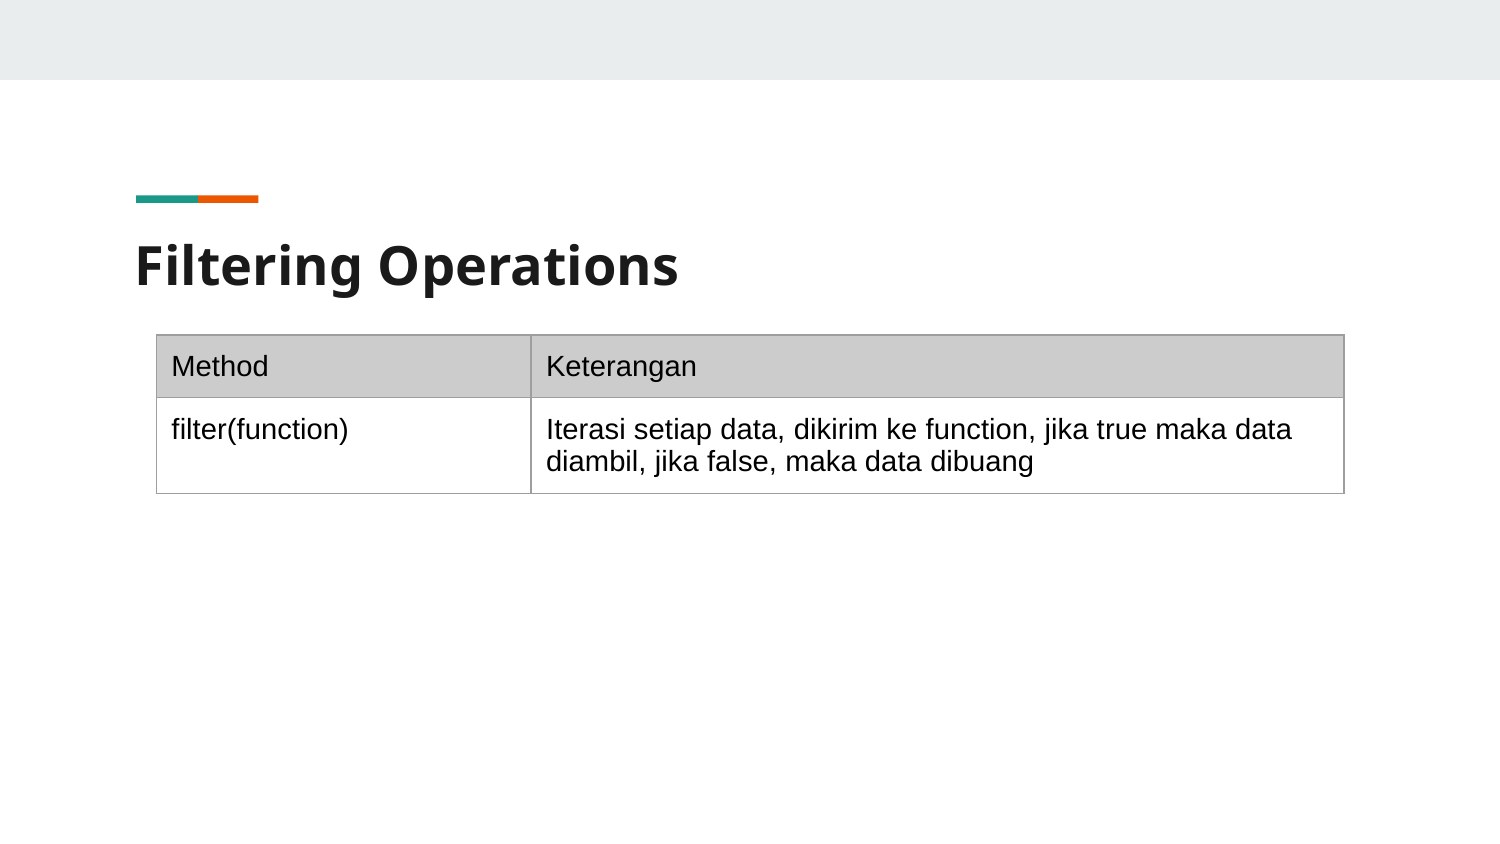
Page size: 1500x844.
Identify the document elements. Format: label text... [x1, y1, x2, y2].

table_cell Iterasi setiap data, dikirim ke function, jika true maka data diambil, jika false, maka data dibuang [532, 398, 1343, 493]
table_header Method [157, 336, 530, 397]
table_header Keterangan [532, 336, 1343, 397]
title Filtering Operations [119, 216, 1381, 305]
table_cell filter(function) [157, 398, 530, 493]
